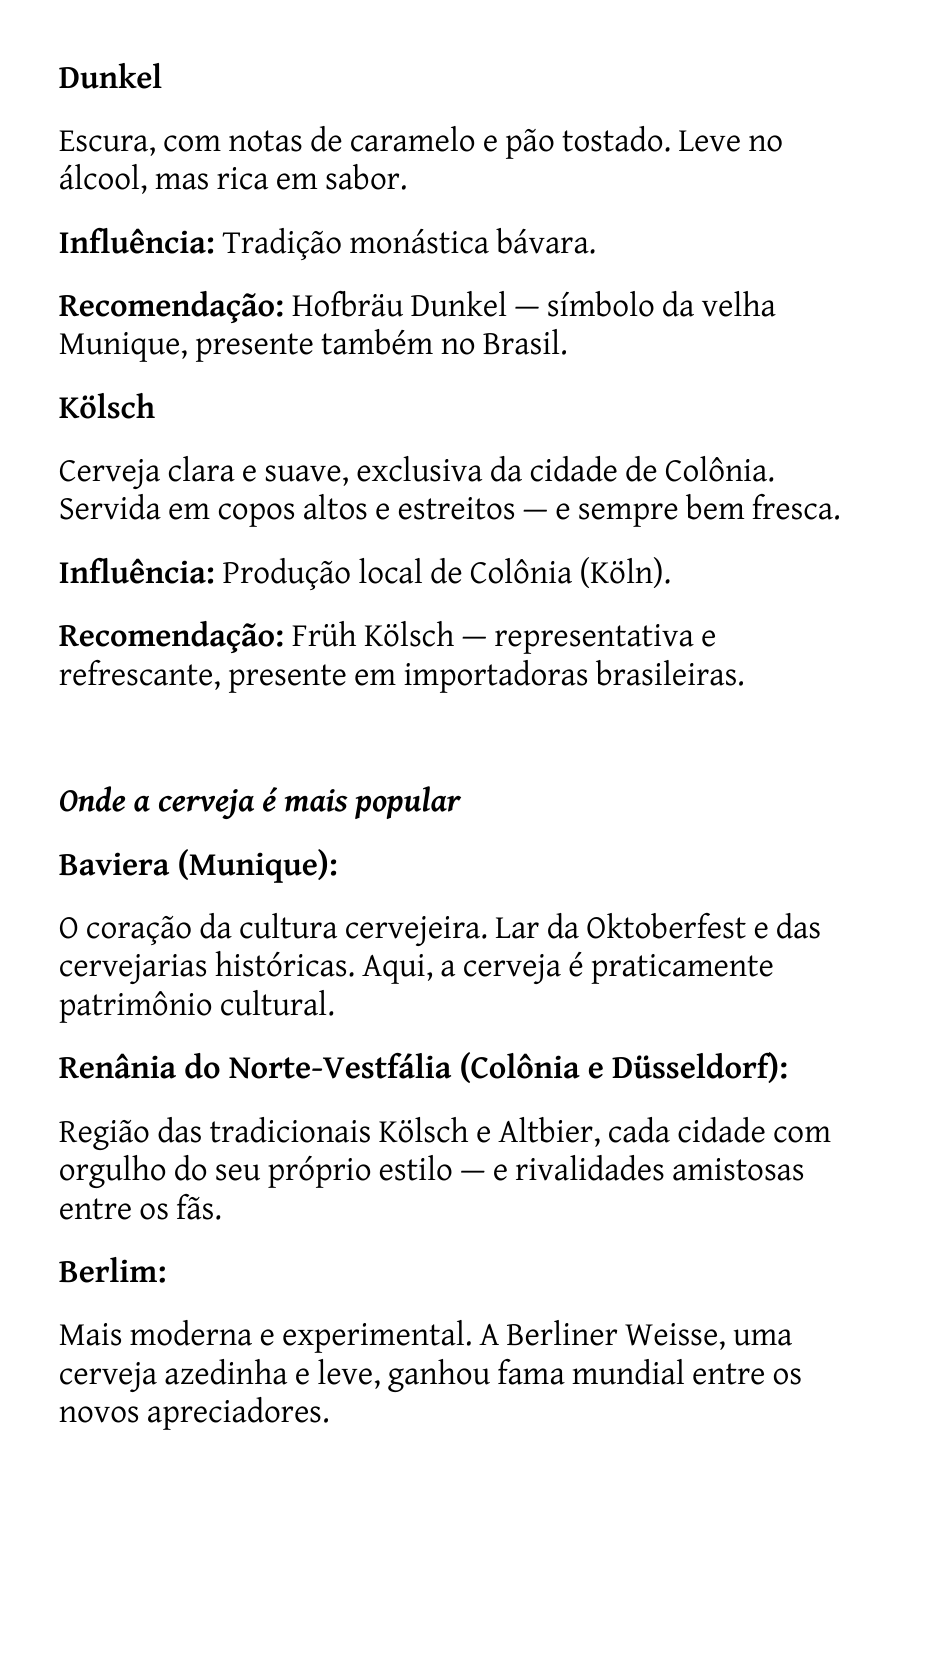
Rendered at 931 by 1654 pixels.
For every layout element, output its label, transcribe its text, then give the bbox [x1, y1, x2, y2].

list Dunkel Escura, com notas de caramelo e pão tostado. Leve no álcool, mas rica em sabor. Influência: Tradição monástica bávara. Recomendação: Hofbräu Dunkel — símbolo da velha Munique, presente também no Brasil. Kölsch Cerveja clara e suave, exclusiva da cidade de Colônia. Servida em copos altos e estreitos — e sempre bem fresca. Influência: Produção local de Colônia (Köln). Recomendação: Früh Kölsch — representativa e refrescante, presente em importadoras brasileiras. Onde a cerveja é mais popular Baviera (Munique): O coração da cultura cervejeira. Lar da Oktoberfest e das cervejarias históricas. Aqui, a cerveja é praticamente patrimônio cultural. Renânia do Norte-Vestfália (Colônia e Düsseldorf): Região das tradicionais Kölsch e Altbier, cada cidade com orgulho do seu próprio estilo — e rivalidades amistosas entre os fãs. Berlim: Mais moderna e experimental. A Berliner Weisse, uma cerveja azedinha e leve, ganhou fama mundial entre os novos apreciadores. [59, 59, 872, 1605]
